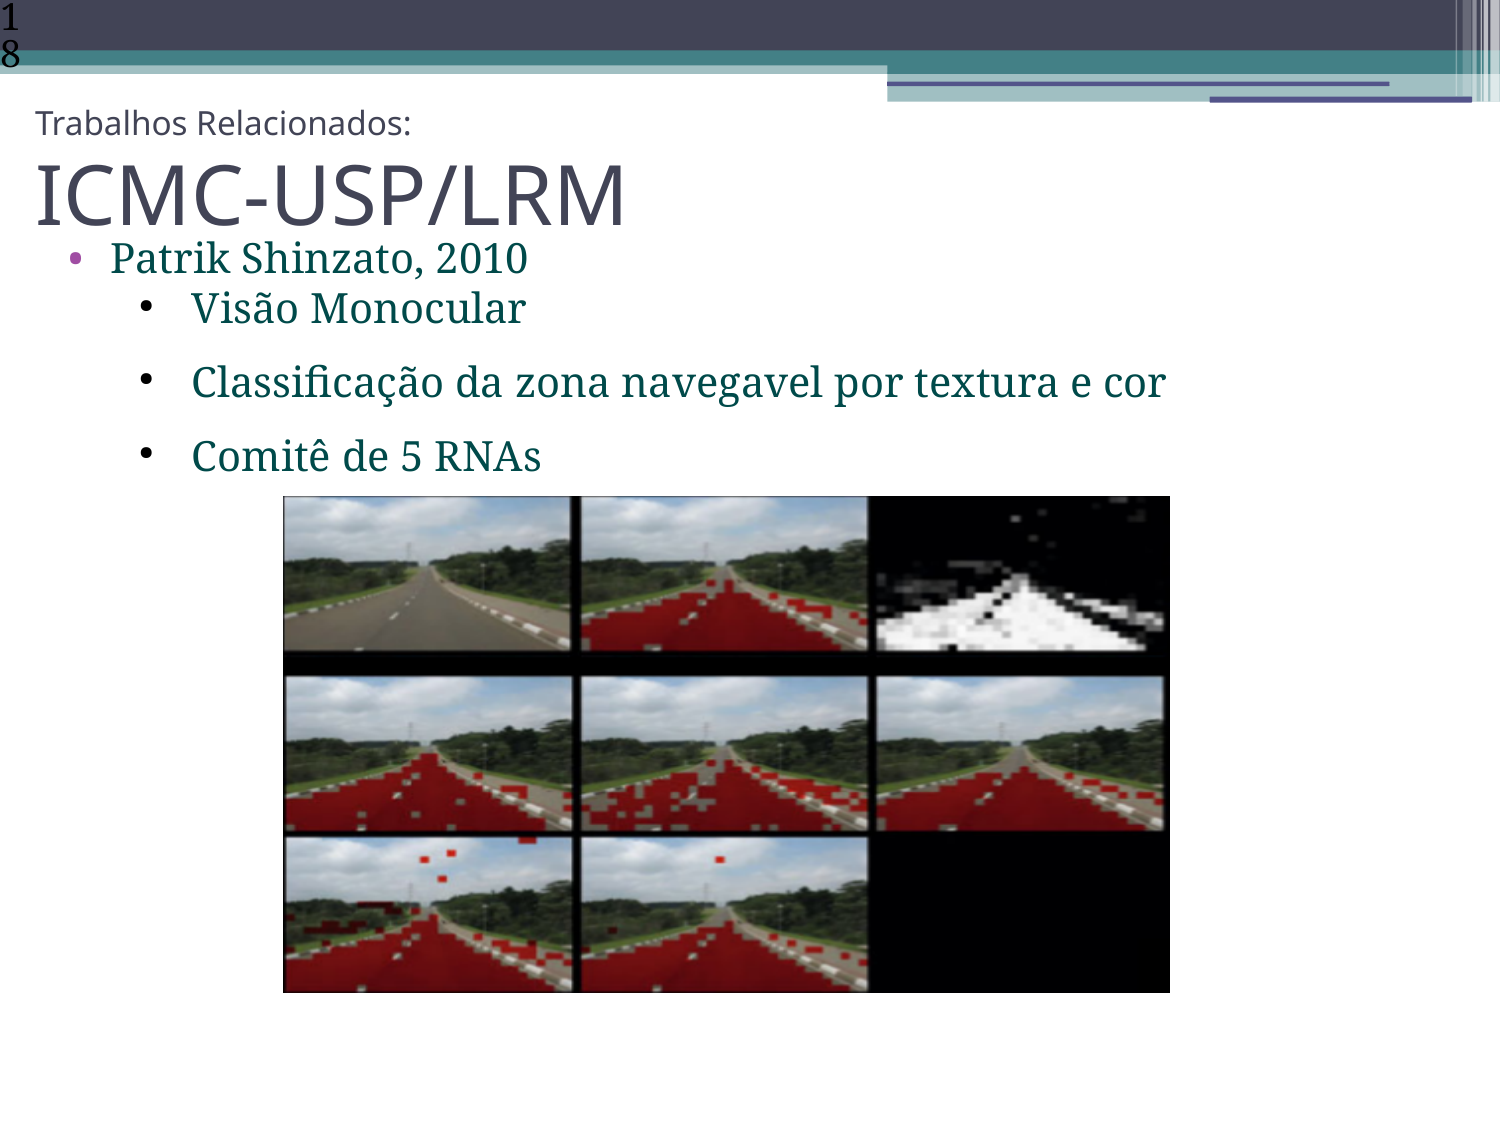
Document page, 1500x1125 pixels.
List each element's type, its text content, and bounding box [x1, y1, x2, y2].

picture [283, 496, 1170, 993]
list Patrik Shinzato, 2010 Visão Monocular Classificação da zona navegavel por textura e cor Comitê de 5 RNAs [35, 224, 1441, 804]
title Trabalhos Relacionados: ICMC-USP/LRM [20, 84, 1371, 260]
